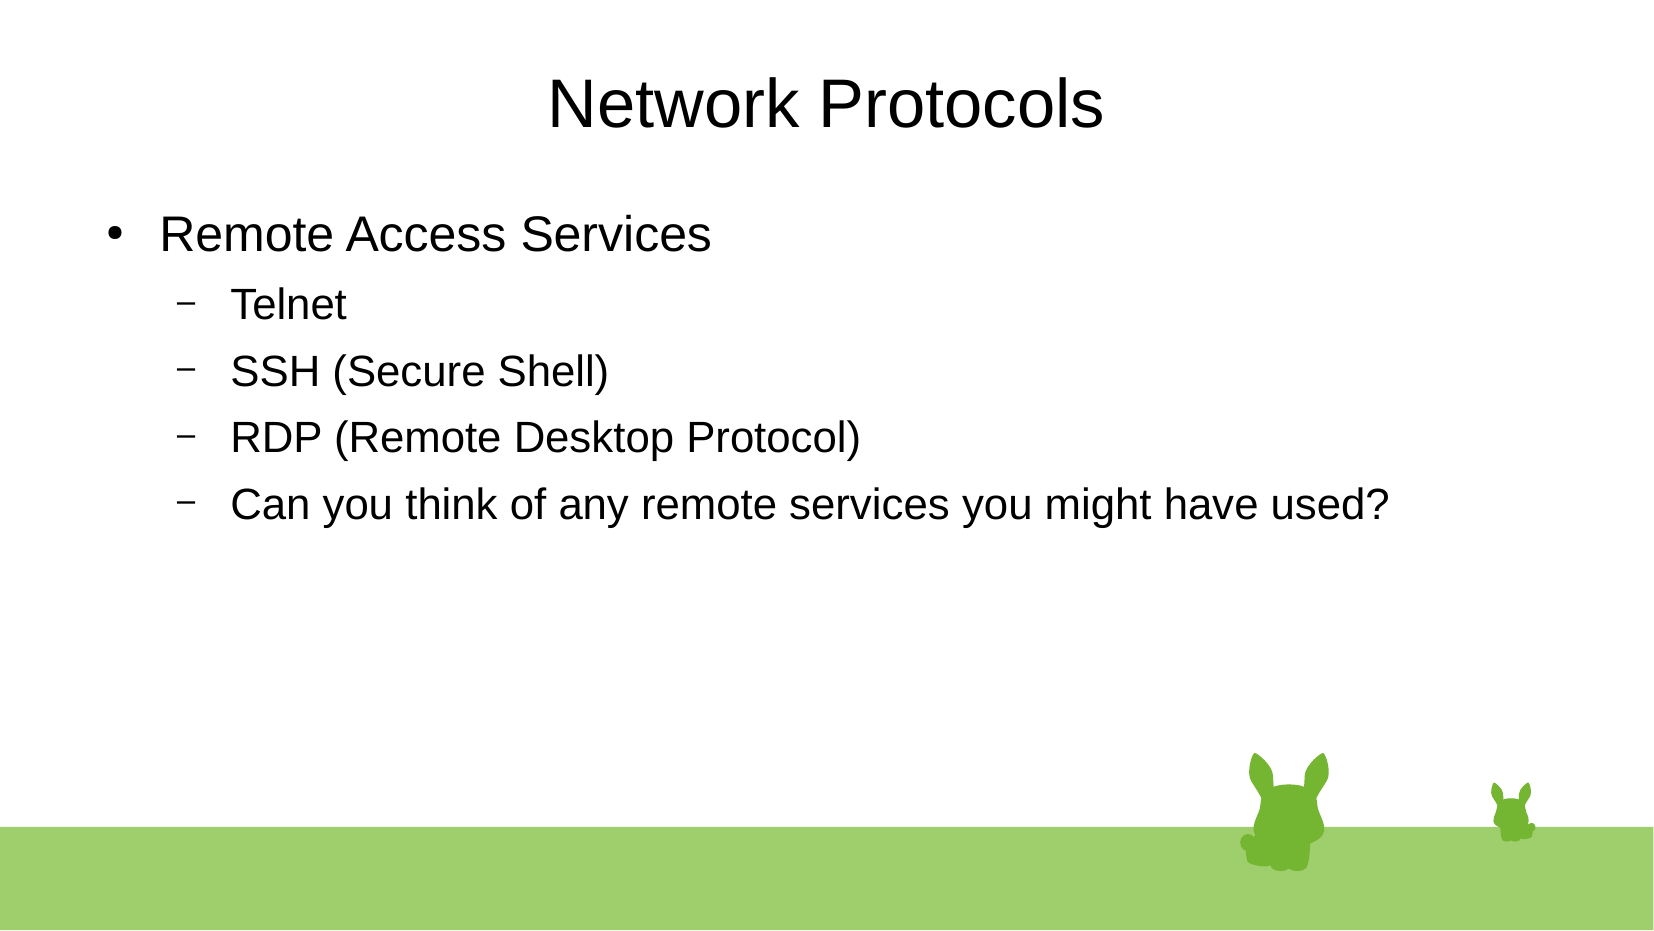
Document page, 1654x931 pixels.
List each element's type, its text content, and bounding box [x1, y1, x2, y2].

list Remote Access Services Telnet SSH (Secure Shell) RDP (Remote Desktop Protocol) Can you think of any remote services you might have used? [88, 206, 1565, 739]
title Network Protocols [88, 29, 1565, 178]
